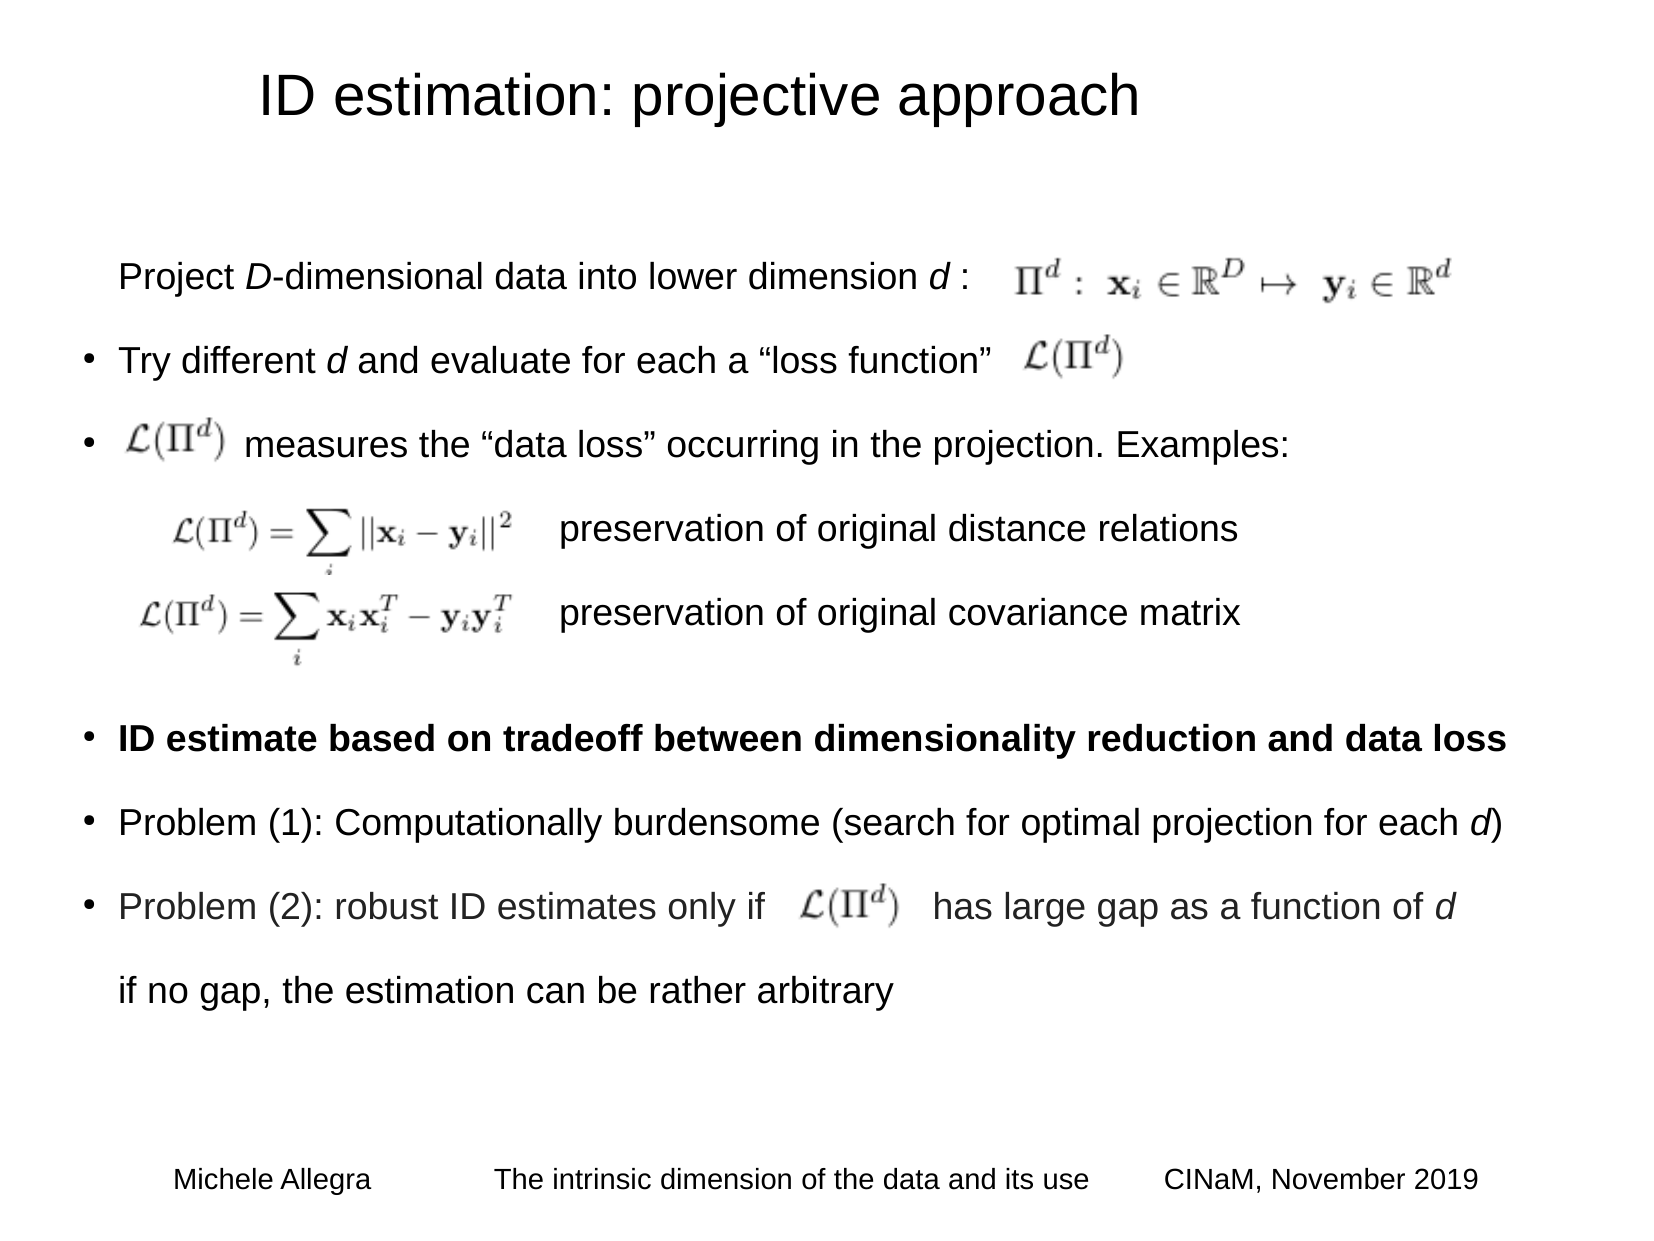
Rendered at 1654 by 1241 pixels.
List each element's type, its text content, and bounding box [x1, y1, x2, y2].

title Michele Allegra The intrinsic dimension of the data and its use CINaM, November 2019 [82, 1141, 1571, 1217]
picture [776, 861, 914, 946]
picture [977, 229, 1490, 396]
title ID estimation: projective approach [82, 44, 1335, 147]
picture [102, 395, 240, 479]
subtitle Project D-dimensional data into lower dimension d : Try different d and evaluate for each a “loss function” measures the “data loss” occurring in the projection. Examples: preservation of original distance relations preservation of original covariance matrix ID estimate based on tradeoff between dimensionality reduction and data loss Problem (1): Computationally burdensome (search for optimal projection for each d) Problem (2): robust ID estimates only if has large gap as a function of d if no gap, the estimation can be rather arbitrary [82, 198, 1571, 1111]
